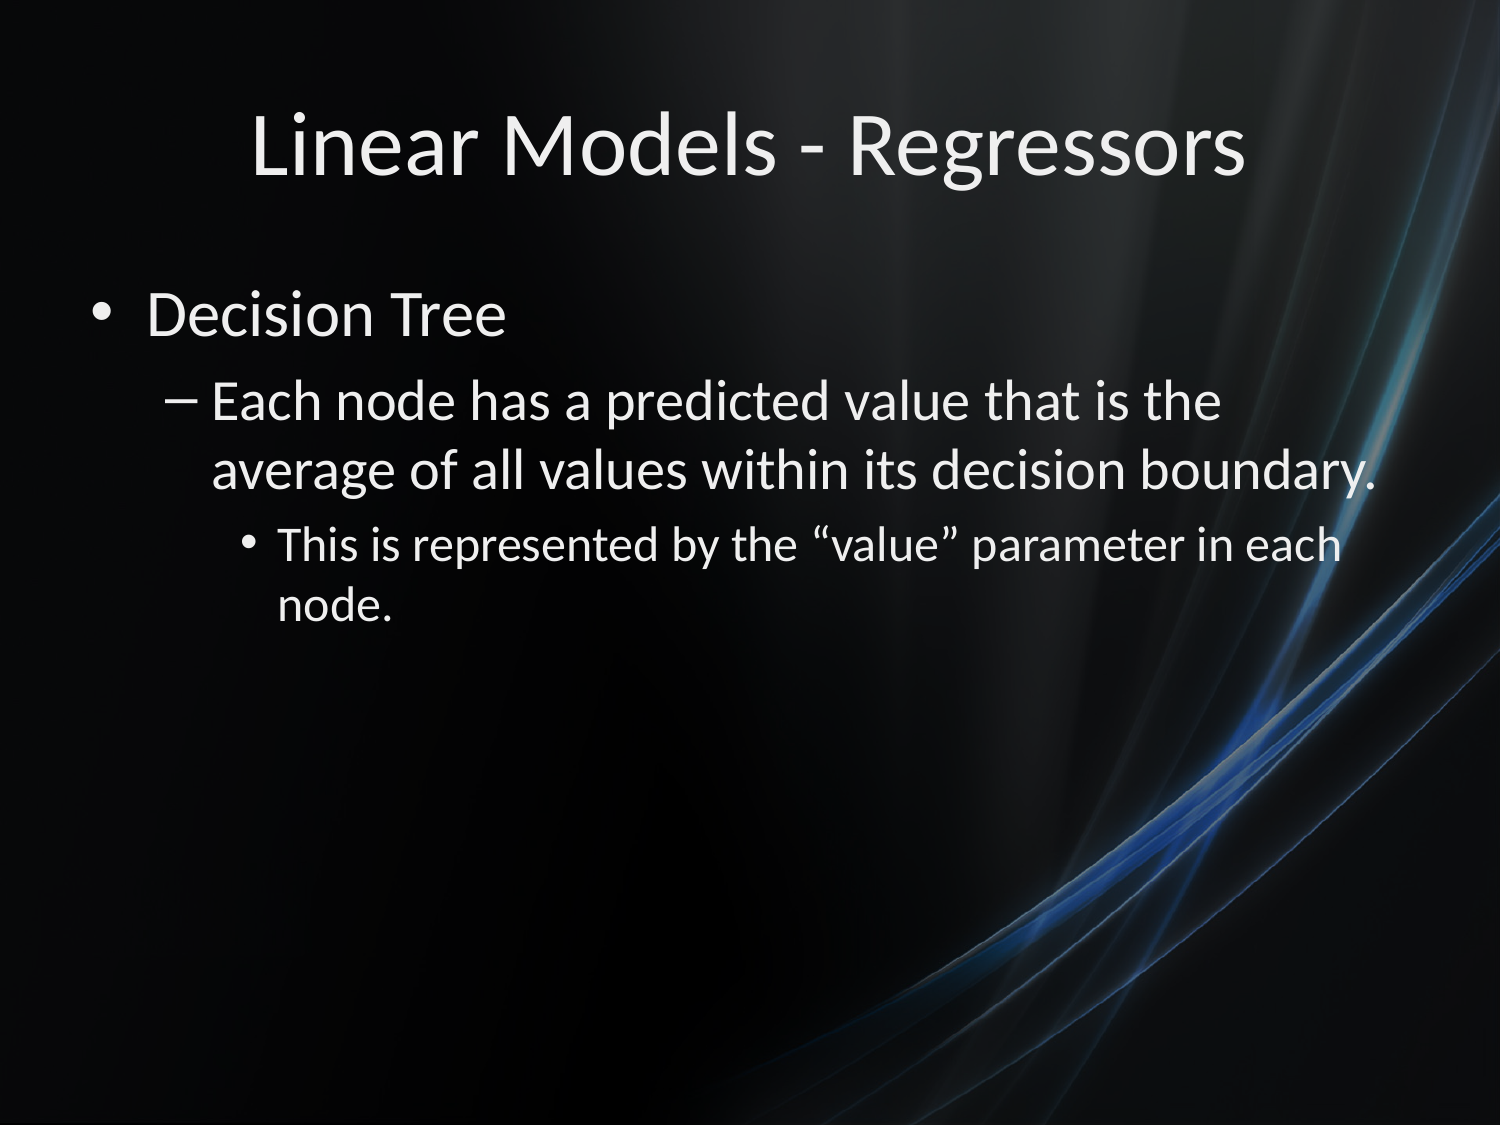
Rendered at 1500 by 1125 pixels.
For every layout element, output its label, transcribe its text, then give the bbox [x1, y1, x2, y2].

picture [0, 0, 1500, 1125]
list Decision Tree Each node has a predicted value that is the average of all values within its decision boundary. This is represented by the “value” parameter in each node. [75, 262, 1425, 1005]
title Linear Models - Regressors [75, 45, 1425, 233]
